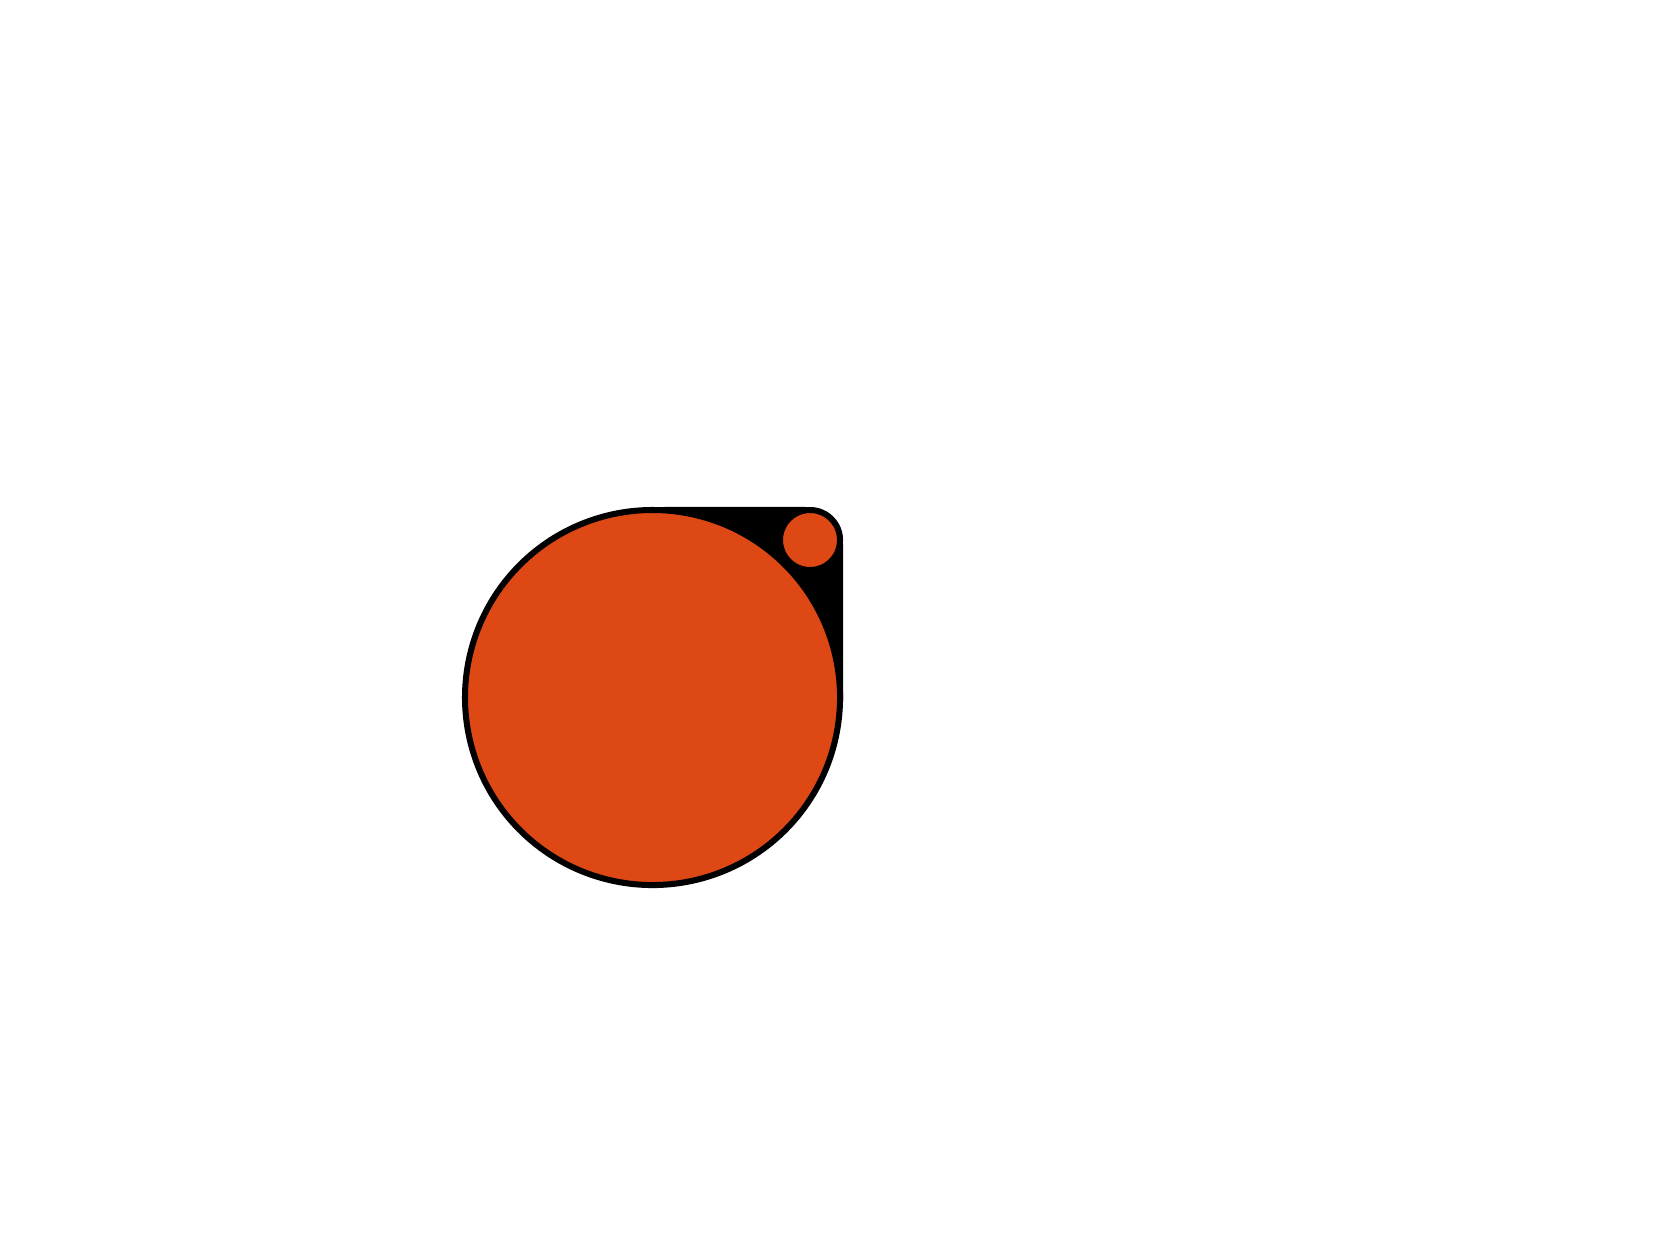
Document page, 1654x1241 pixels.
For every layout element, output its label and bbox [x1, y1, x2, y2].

text_box [465, 510, 841, 886]
